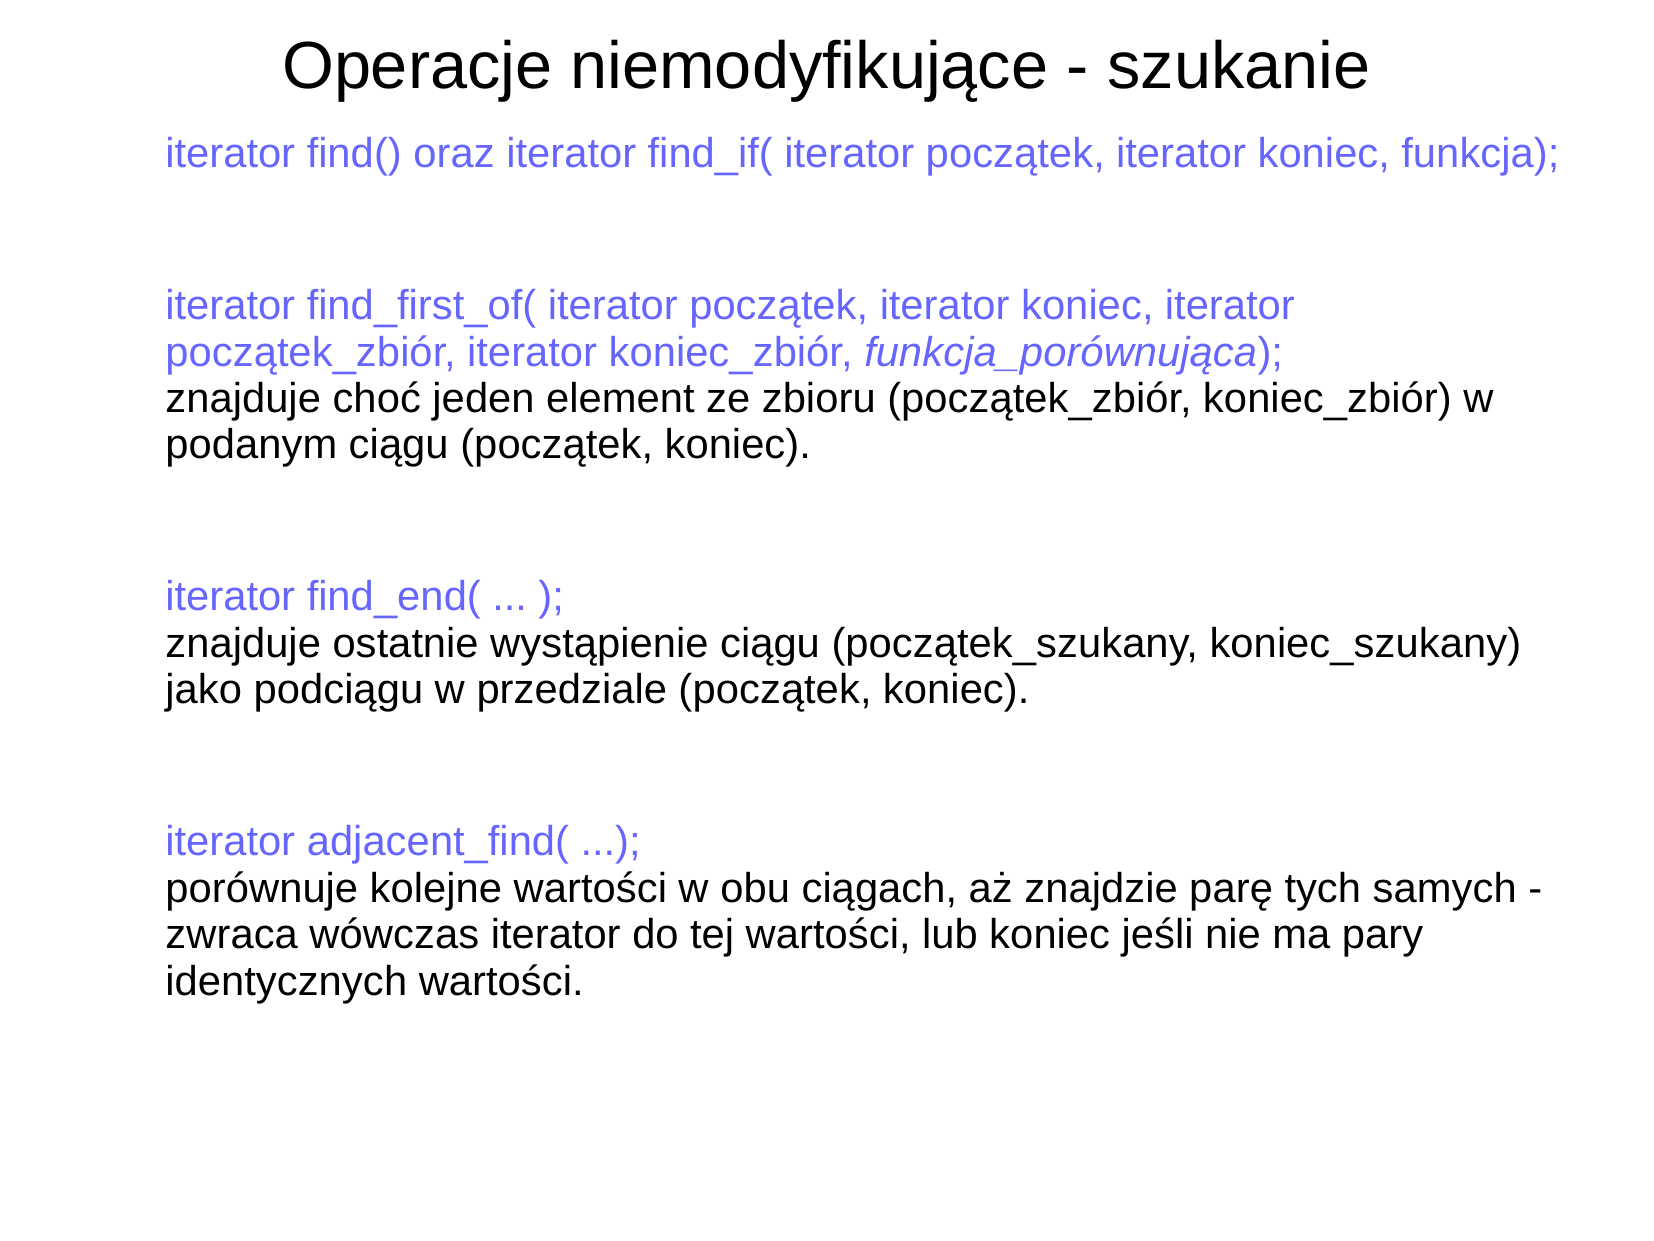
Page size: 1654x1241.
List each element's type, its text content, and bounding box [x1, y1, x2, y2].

title Operacje niemodyfikujące - szukanie [82, 23, 1571, 107]
list iterator find() oraz iterator find_if( iterator początek, iterator koniec, funkcja); iterator find_first_of( iterator początek, iterator koniec, iterator początek_zbiór, iterator koniec_zbiór, funkcja_porównująca); znajduje choć jeden element ze zbioru (początek_zbiór, koniec_zbiór) w podanym ciągu (początek, koniec). iterator find_end( ... ); znajduje ostatnie wystąpienie ciągu (początek_szukany, koniec_szukany) jako podciągu w przedziale (początek, koniec). iterator adjacent_find( ...); porównuje kolejne wartości w obu ciągach, aż znajdzie parę tych samych - zwraca wówczas iterator do tej wartości, lub koniec jeśli nie ma pary identycznych wartości. [94, 129, 1583, 1241]
